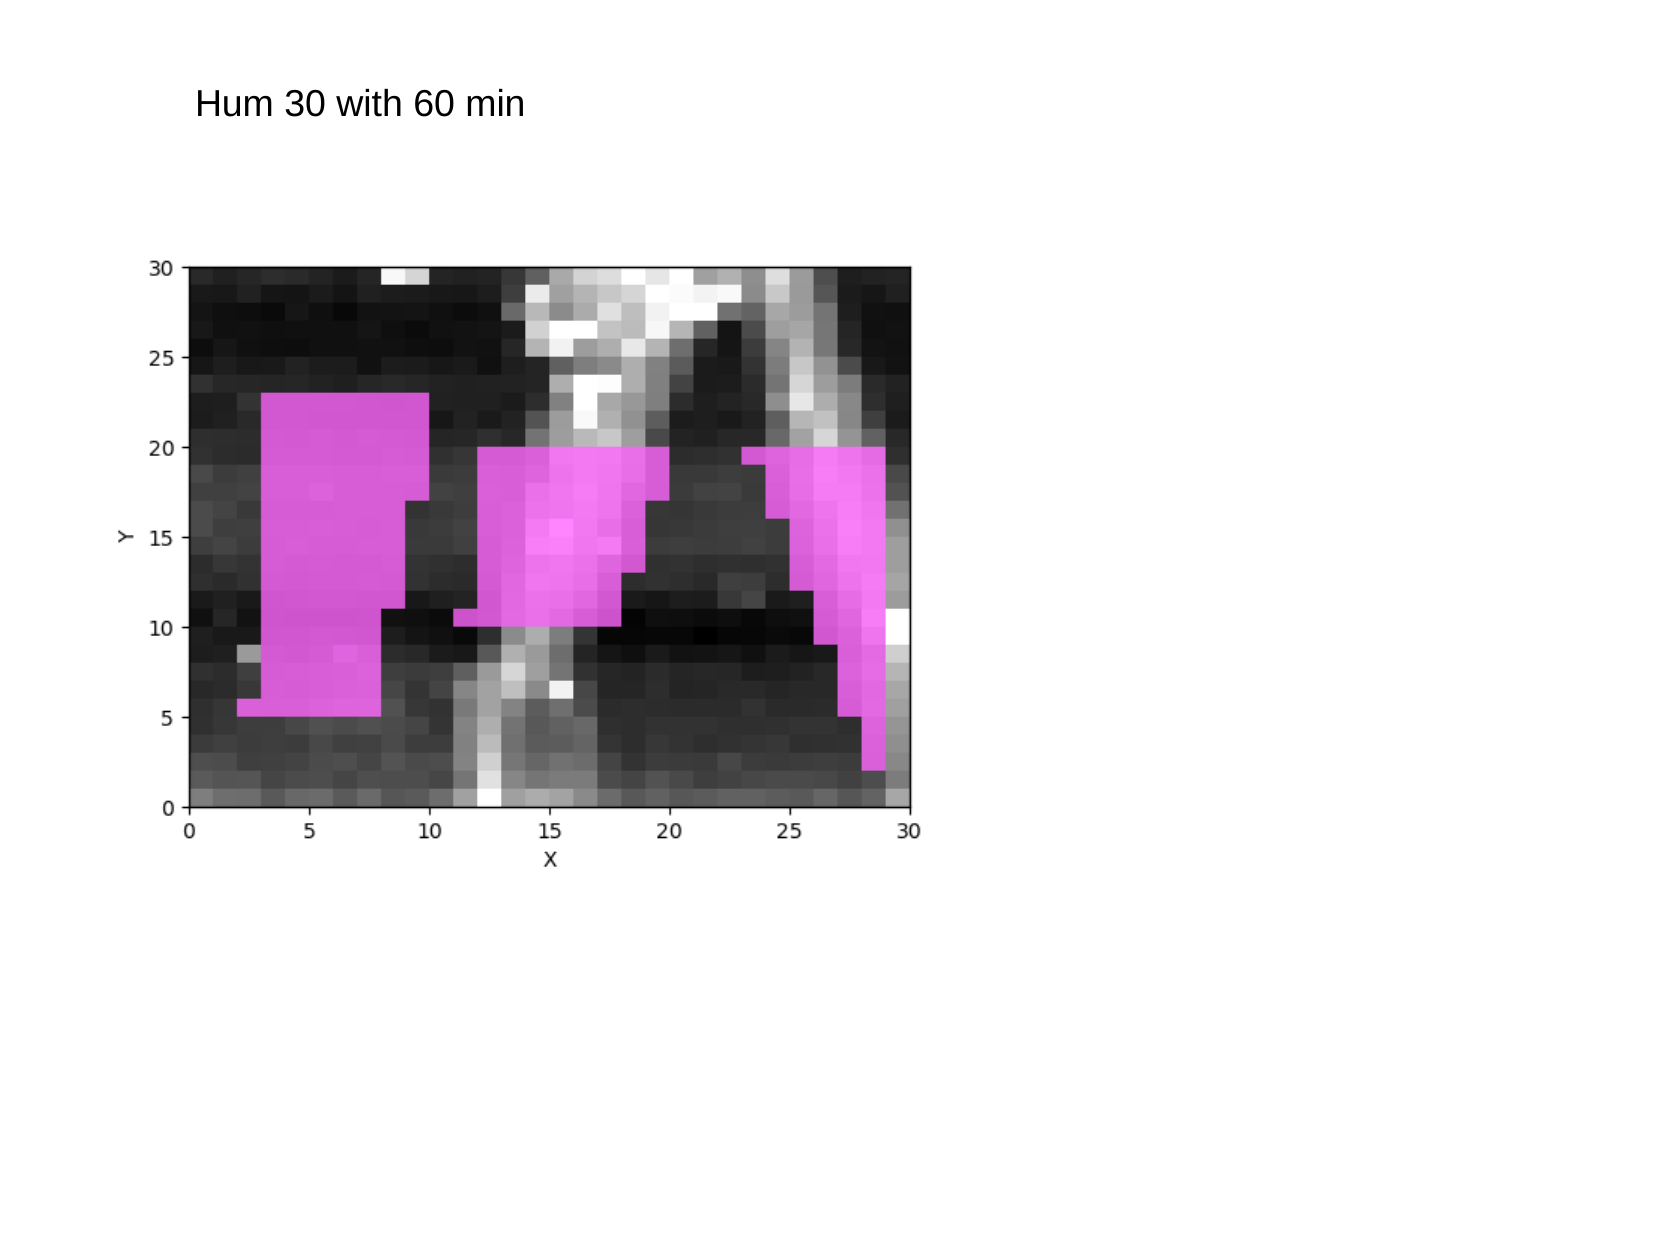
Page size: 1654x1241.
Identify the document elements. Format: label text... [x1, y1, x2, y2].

picture [45, 195, 1006, 916]
text_box Hum 30 with 60 min [180, 75, 541, 132]
